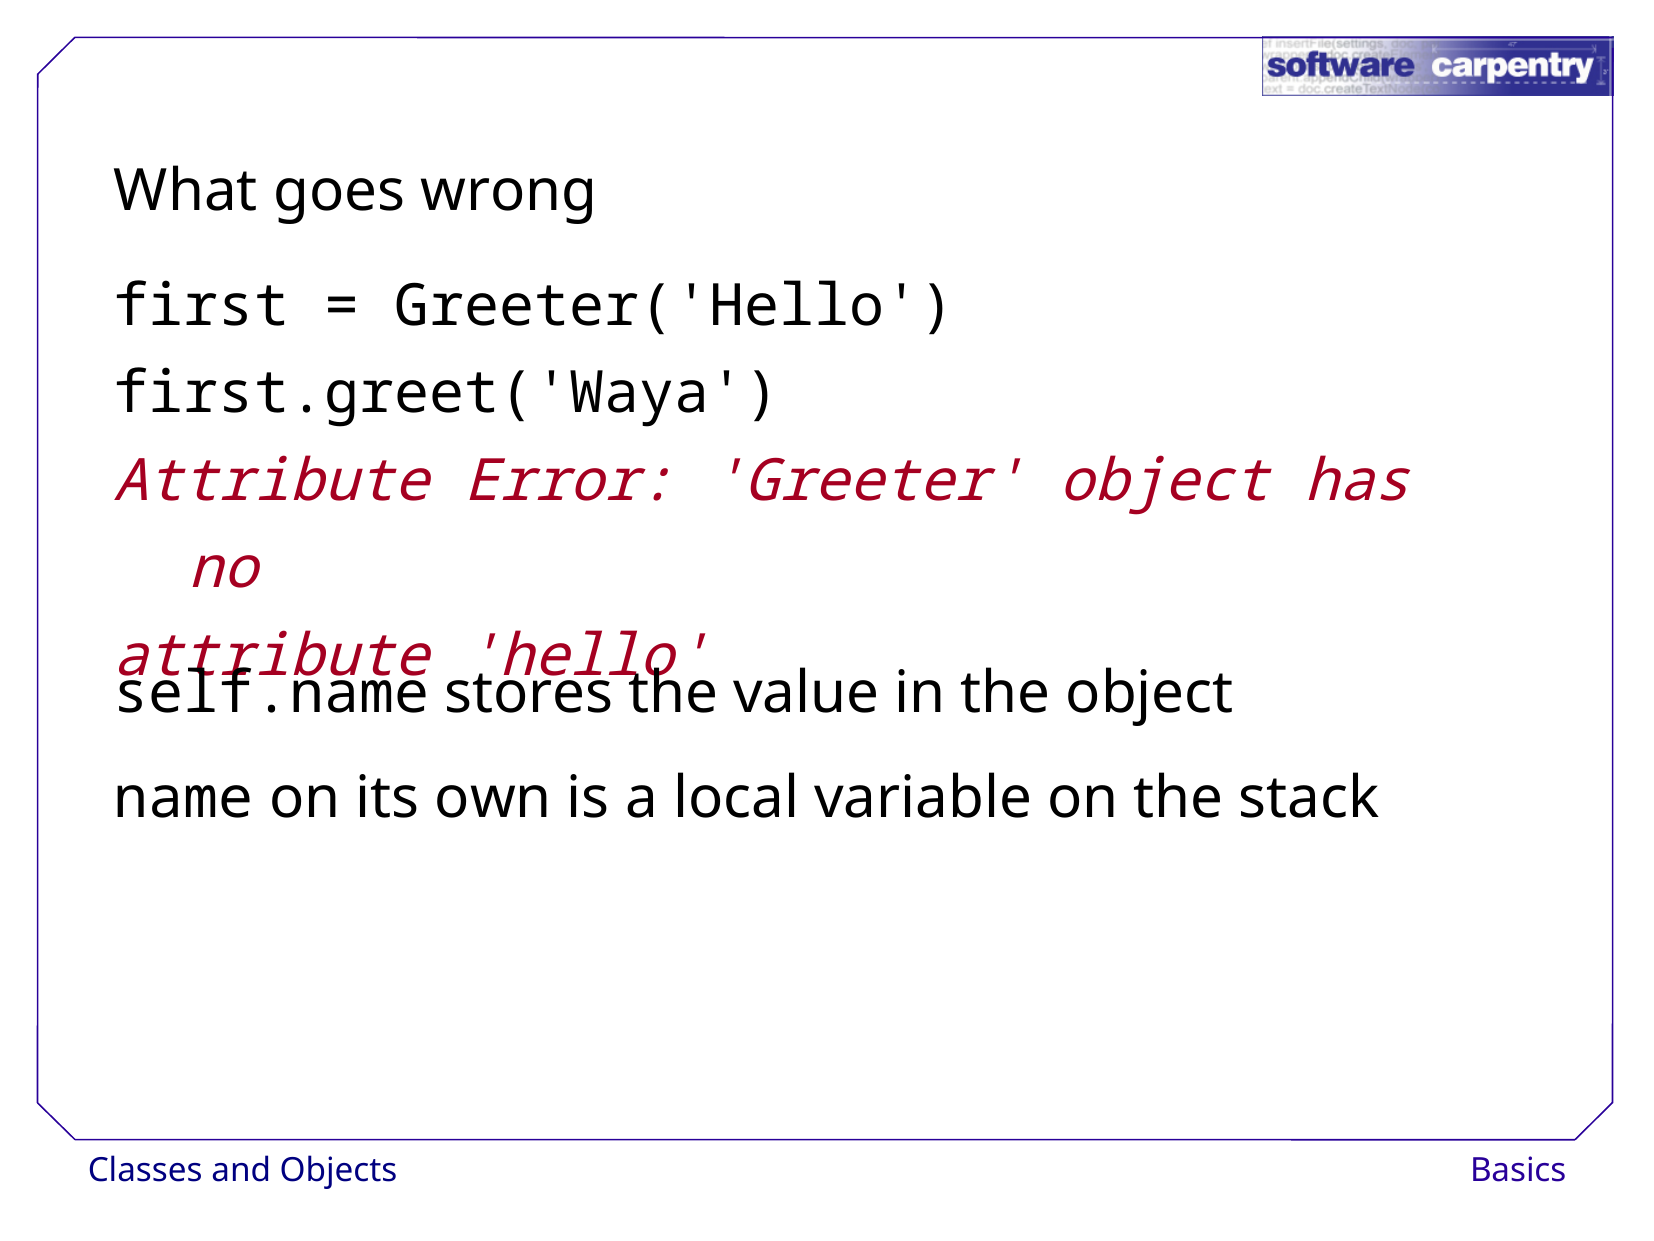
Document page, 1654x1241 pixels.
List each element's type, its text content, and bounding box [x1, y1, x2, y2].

text_box first = Greeter('Hello') first.greet('Waya') Attribute Error: 'Greeter' object has no attribute 'hello' [99, 241, 1517, 611]
picture [1262, 36, 1614, 96]
text_box What goes wrong [99, 109, 1517, 231]
text_box self.name stores the value in the object name on its own is a local variable on the stack [99, 611, 1517, 838]
